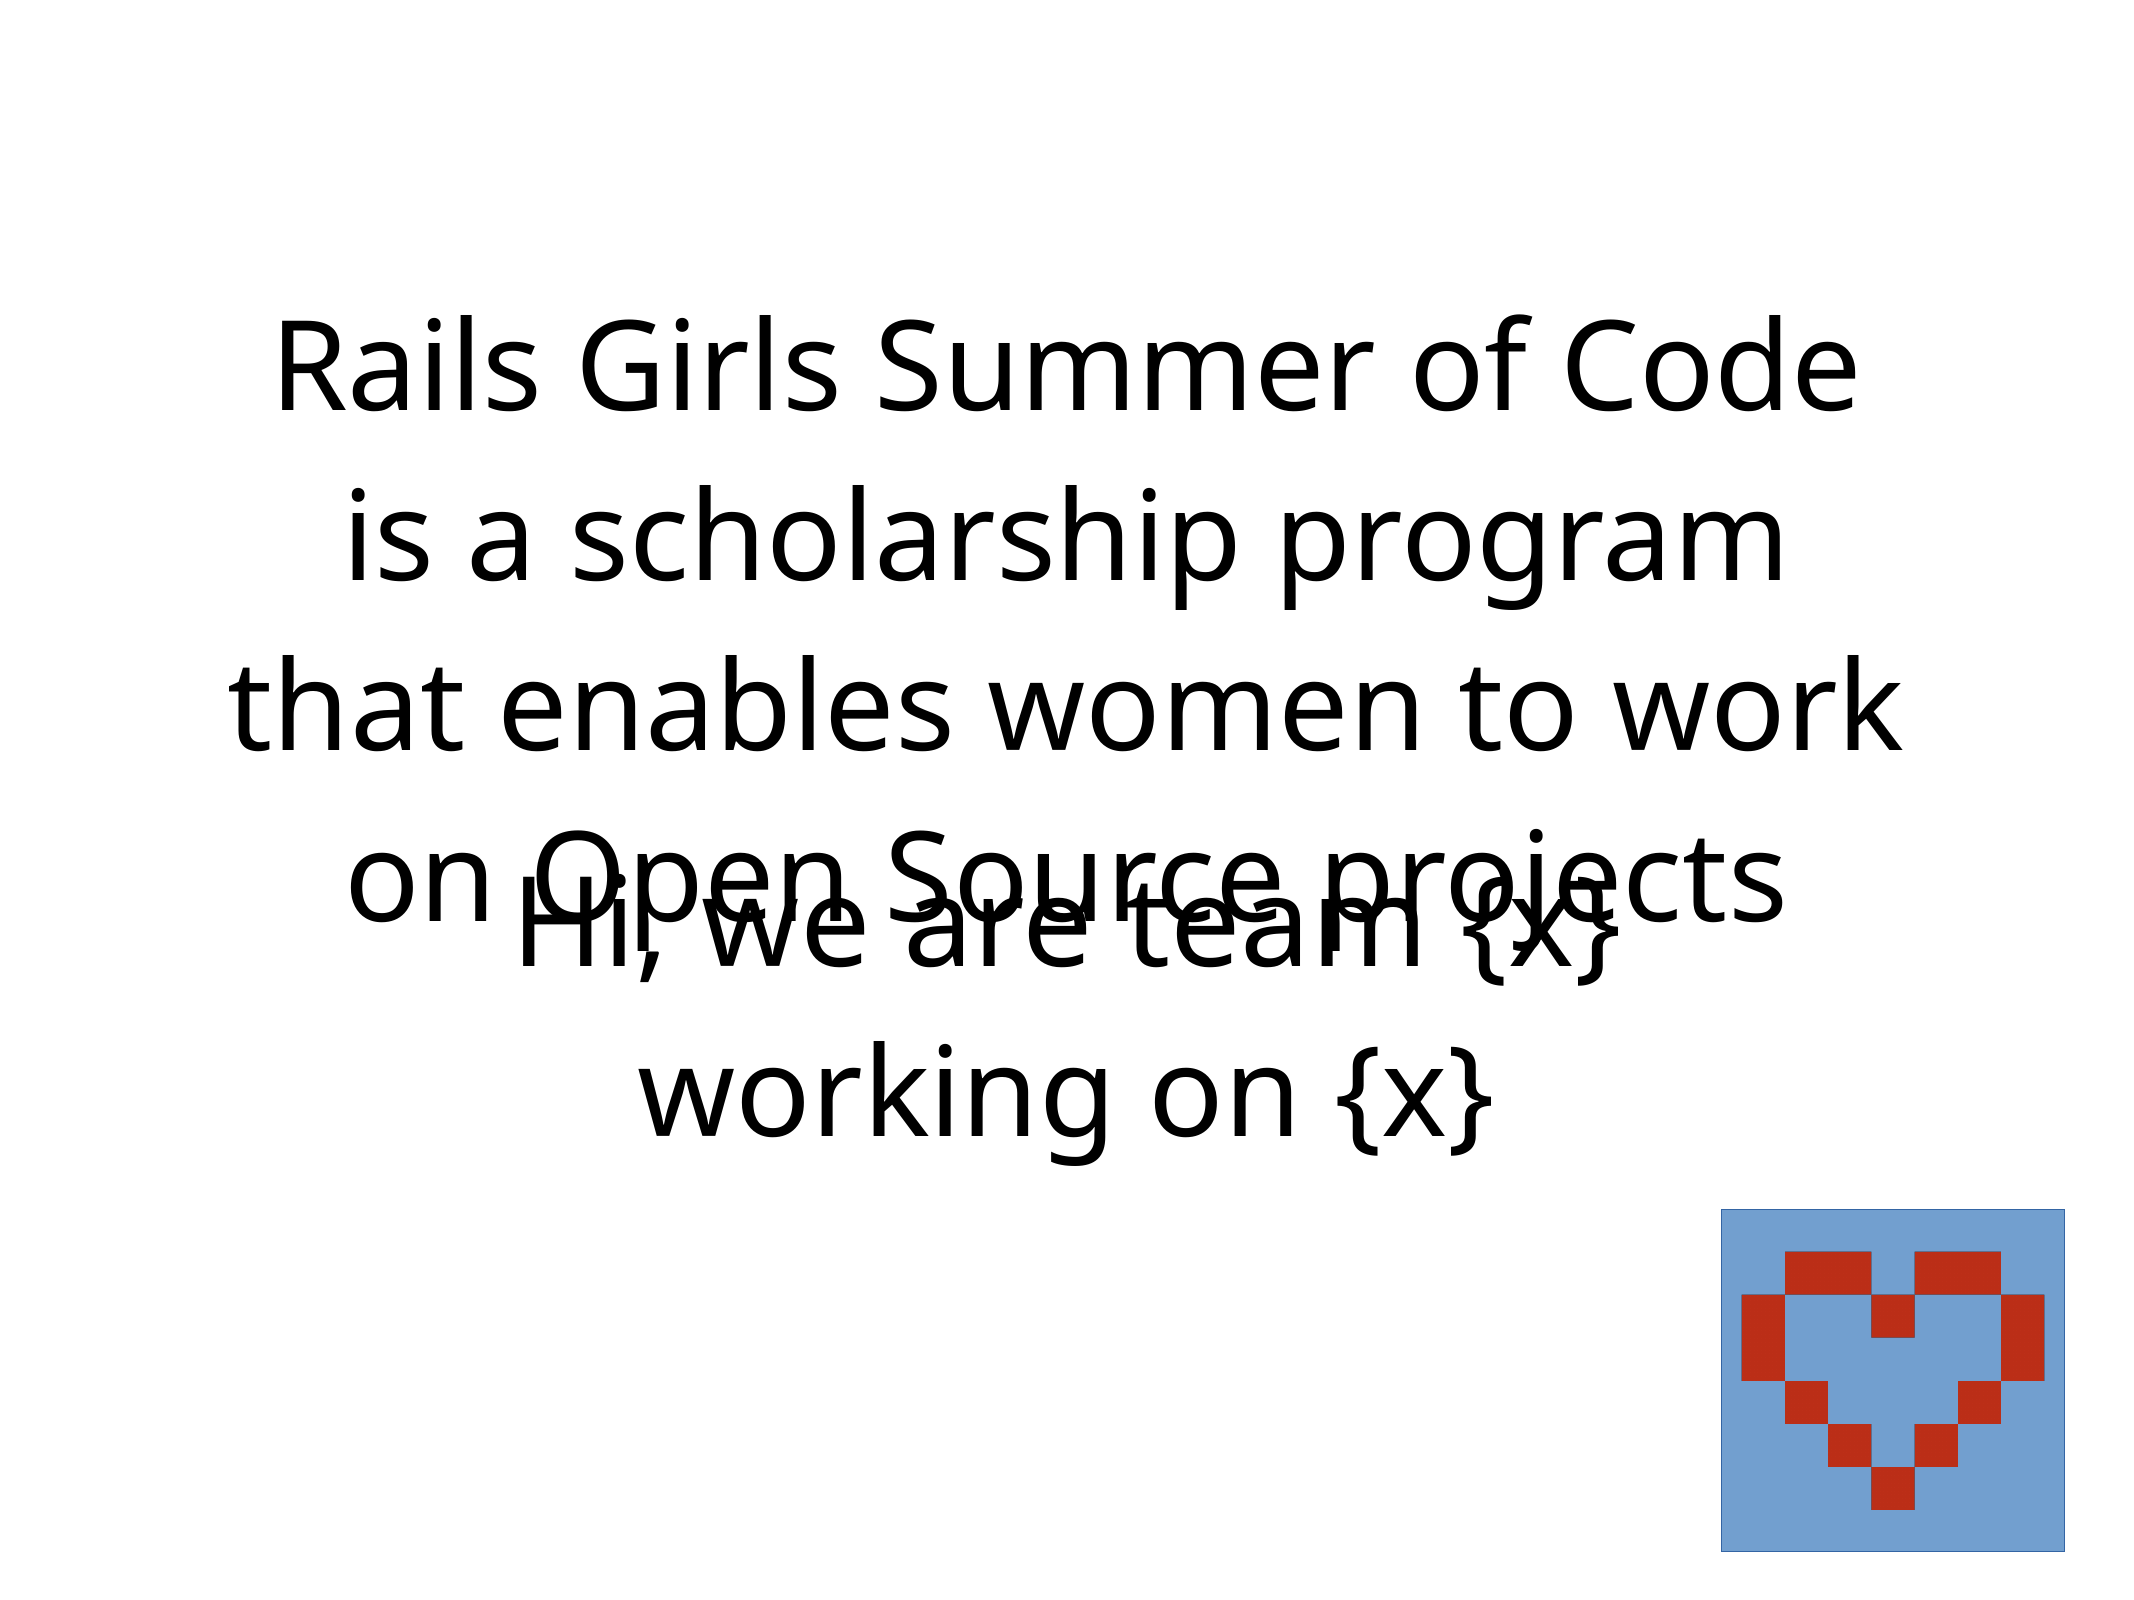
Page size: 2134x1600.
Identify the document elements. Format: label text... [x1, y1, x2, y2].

picture [1721, 1209, 2065, 1552]
text_box Rails Girls Summer of Code is a scholarship program that enables women to work on Open Source projects [208, 268, 1926, 825]
text_box Hi, we are team {x} working on {x} [208, 825, 1926, 1131]
